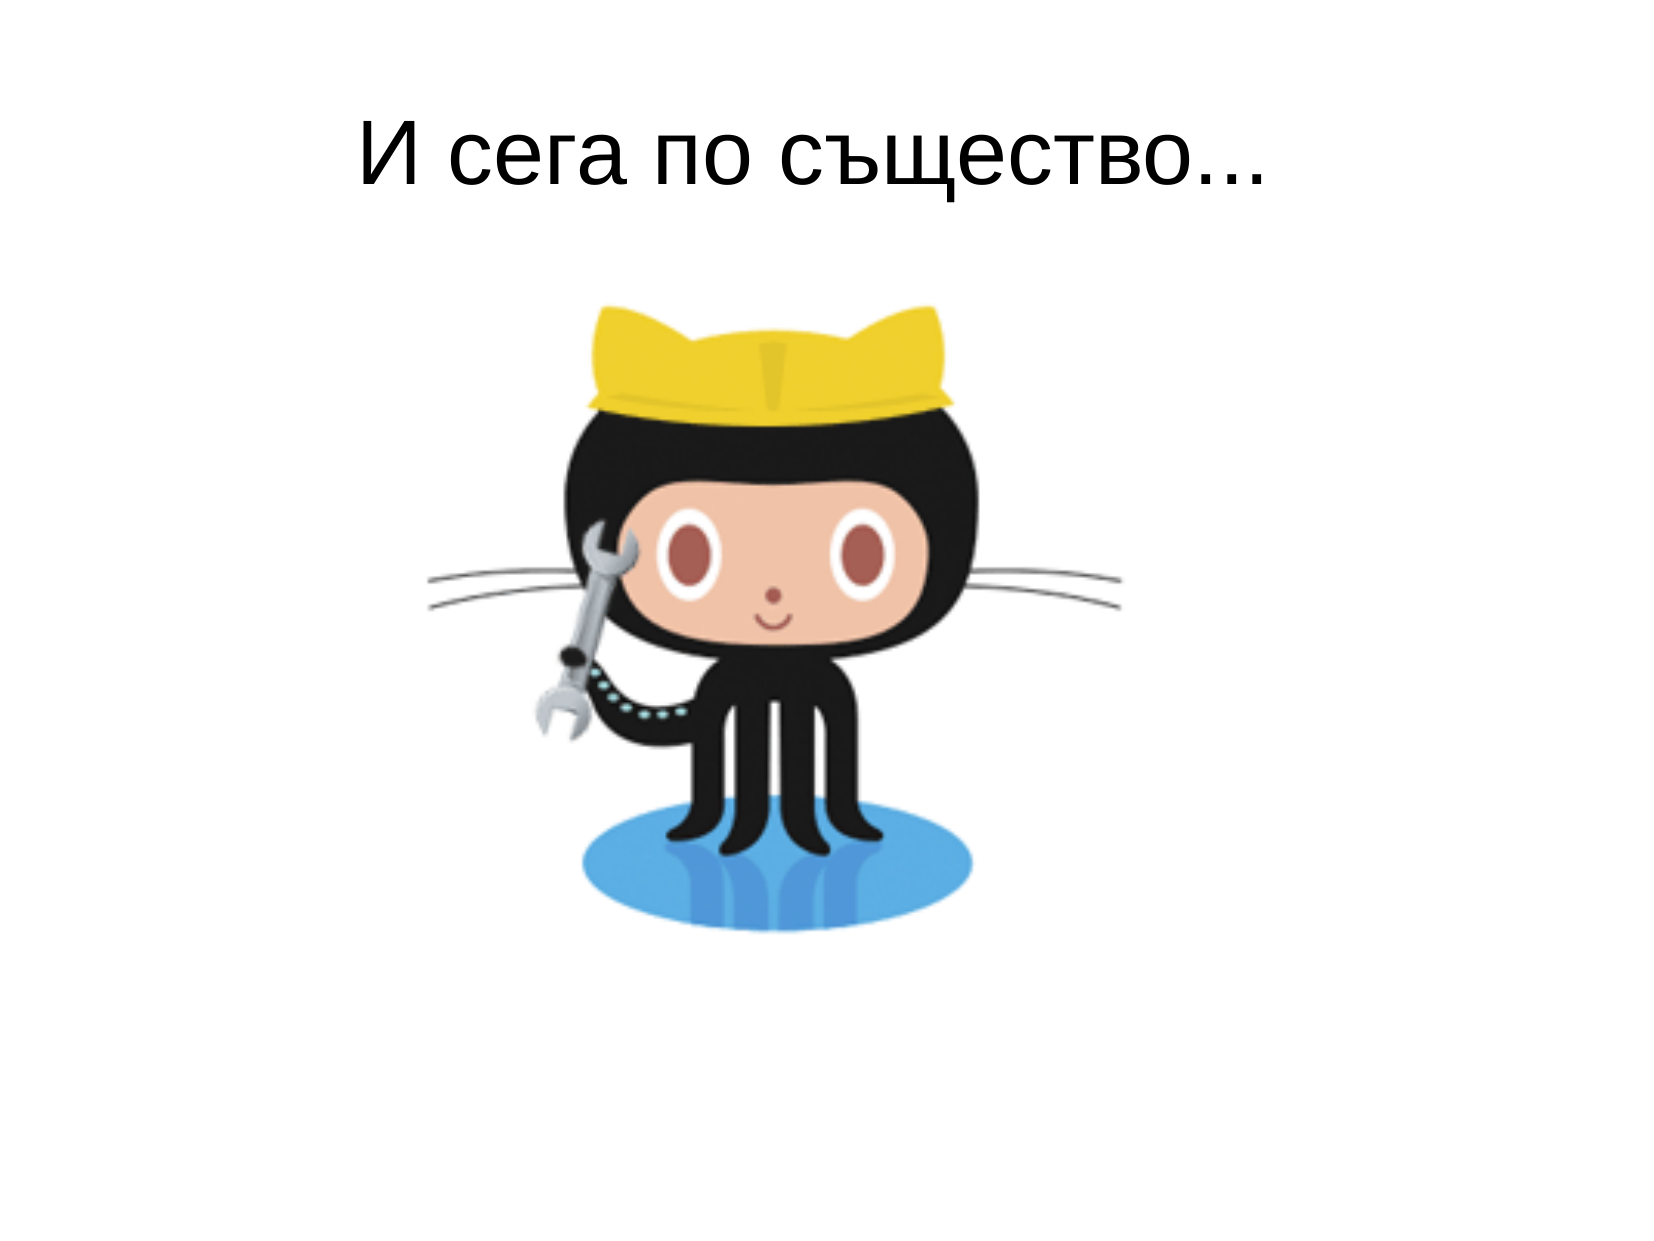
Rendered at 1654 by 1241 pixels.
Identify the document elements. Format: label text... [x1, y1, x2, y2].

picture [401, 283, 1153, 956]
title И сега по същество... [82, 49, 1571, 257]
